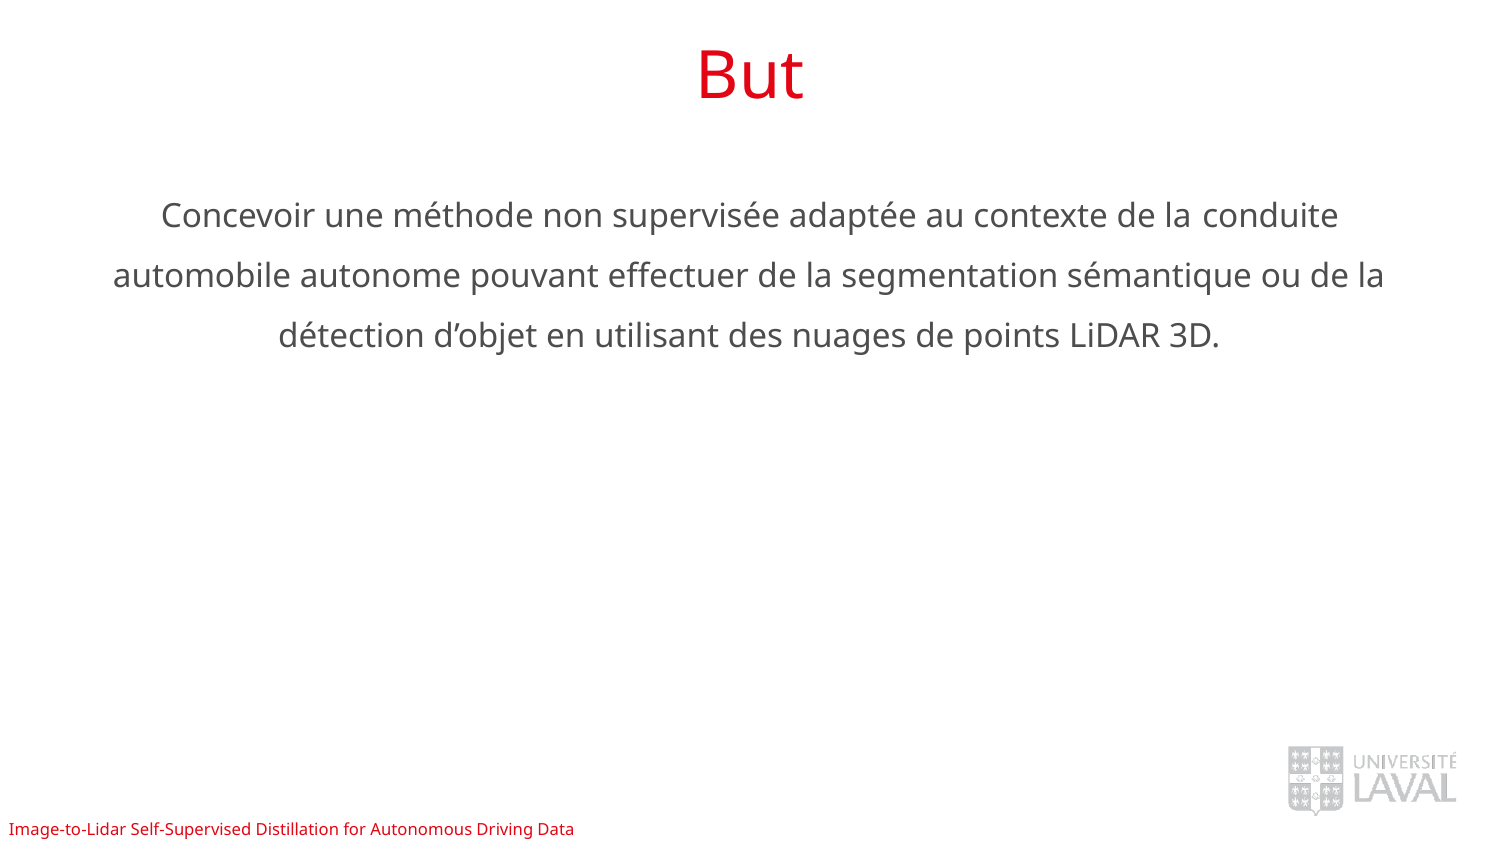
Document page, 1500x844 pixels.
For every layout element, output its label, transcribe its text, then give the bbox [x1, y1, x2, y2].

title But [0, 40, 1500, 142]
subtitle Concevoir une méthode non supervisée adaptée au contexte de la conduite automobile autonome pouvant effectuer de la segmentation sémantique ou de la détection d’objet en utilisant des nuages de points LiDAR 3D. [0, 174, 1500, 378]
title Image-to-Lidar Self-Supervised Distillation for Autonomous Driving Data [8, 820, 1134, 838]
